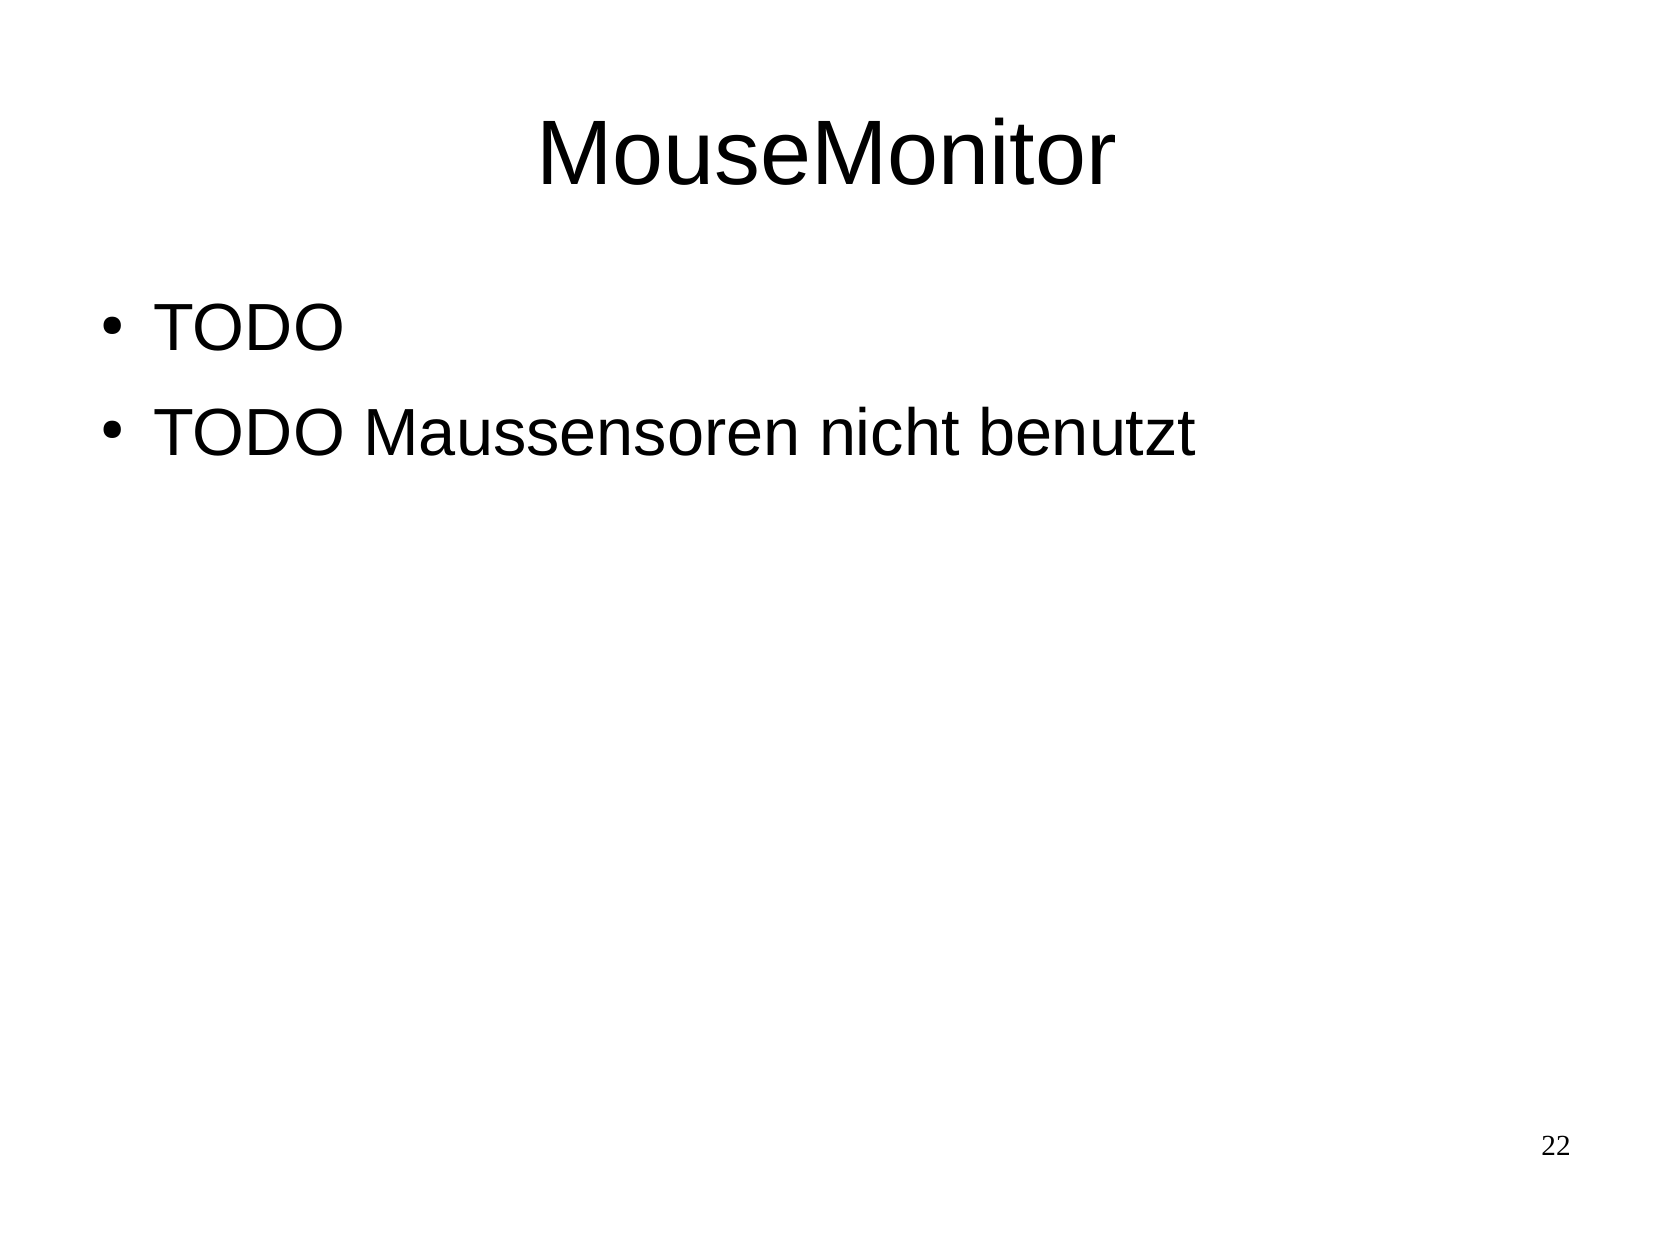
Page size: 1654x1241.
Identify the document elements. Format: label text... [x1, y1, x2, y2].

list TODO TODO Maussensoren nicht benutzt [82, 290, 1538, 1010]
title MouseMonitor [82, 49, 1571, 257]
